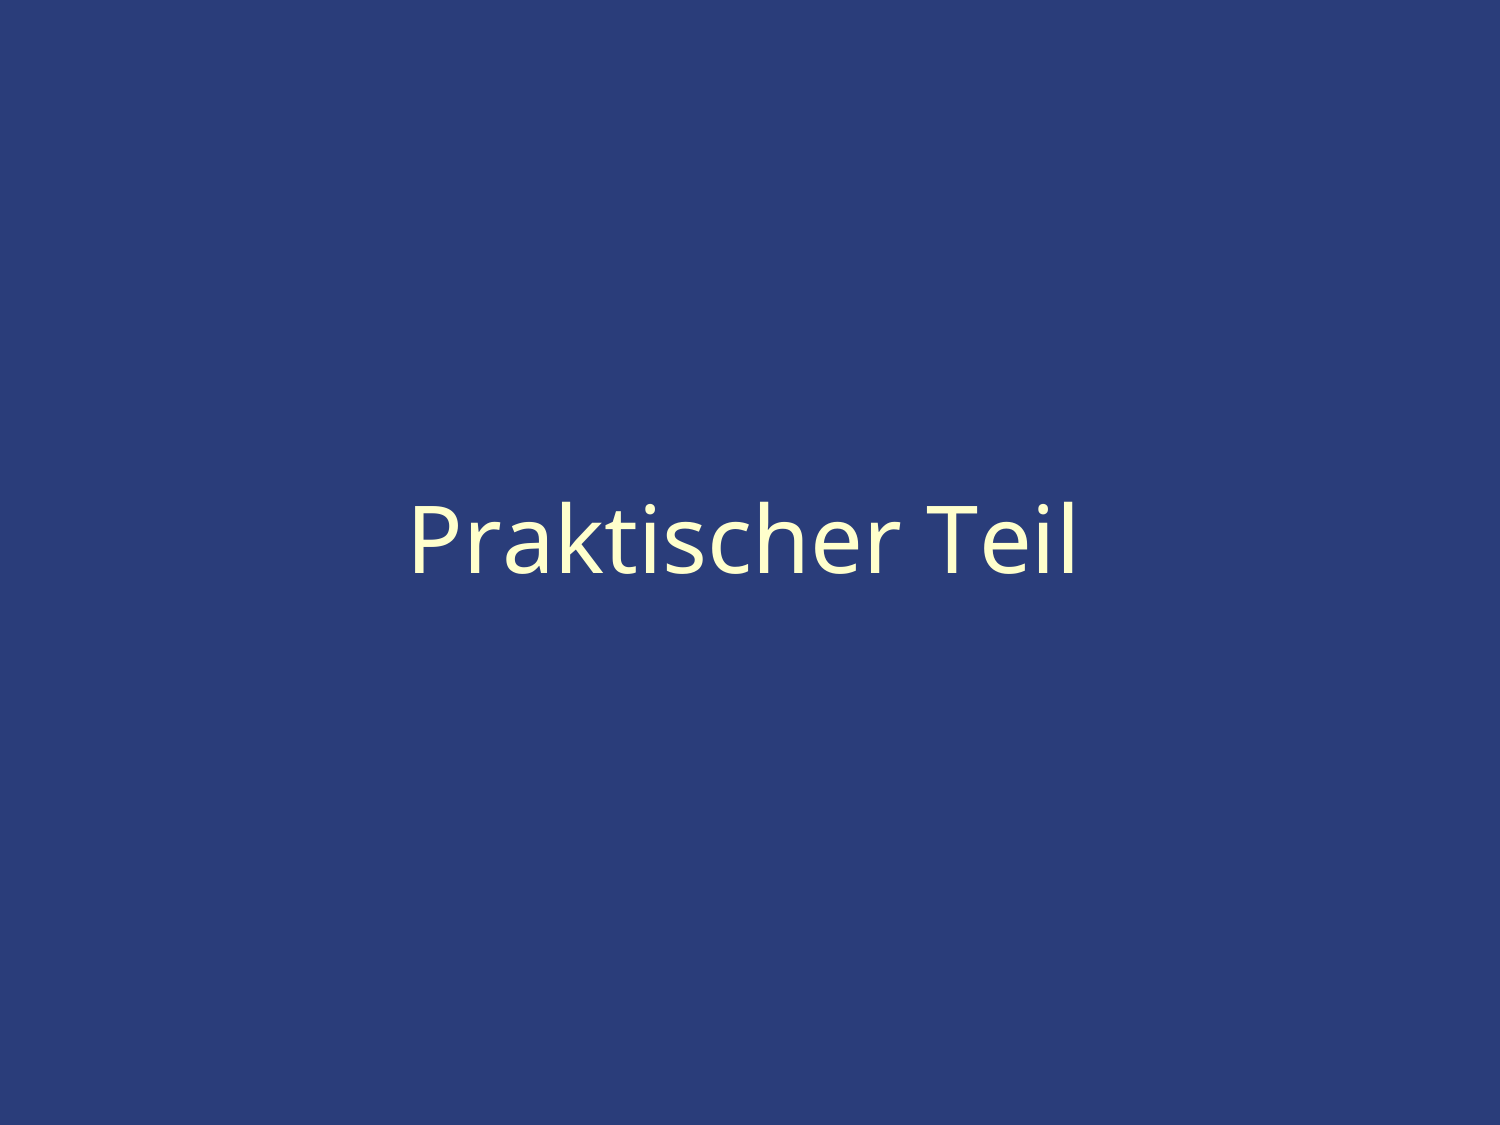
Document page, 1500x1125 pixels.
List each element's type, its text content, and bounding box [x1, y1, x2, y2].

text_box Praktischer Teil [24, 424, 1463, 601]
